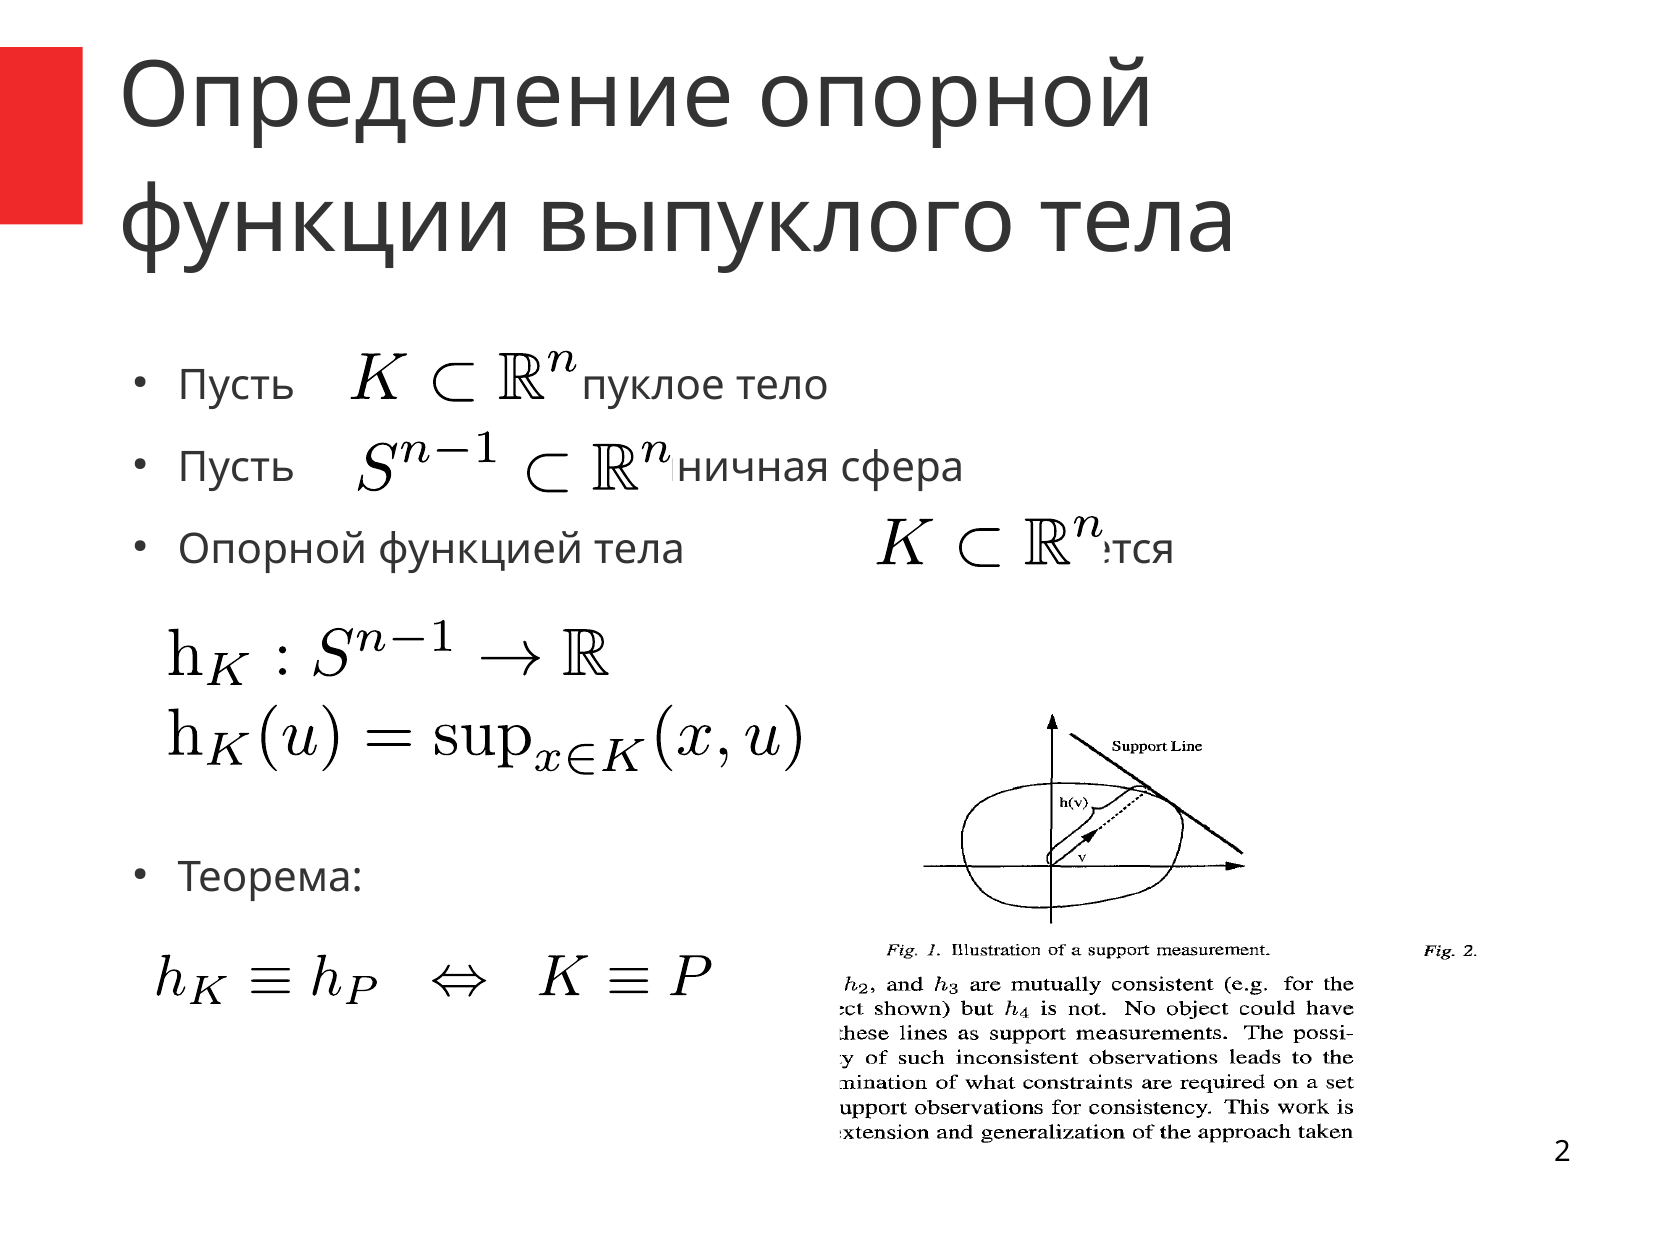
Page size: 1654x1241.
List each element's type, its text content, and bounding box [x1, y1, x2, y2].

title Определение опорной функции выпуклого тела [118, 45, 1571, 261]
text_box [354, 431, 673, 493]
text_box [348, 350, 579, 402]
text_box [153, 954, 714, 1004]
text_box [874, 516, 1105, 567]
picture [839, 685, 1477, 1143]
list Пусть – выпуклое тело Пусть – единичная сфера Опорной функцией тела называется Теорема: [118, 354, 1536, 1074]
text_box [166, 619, 808, 775]
